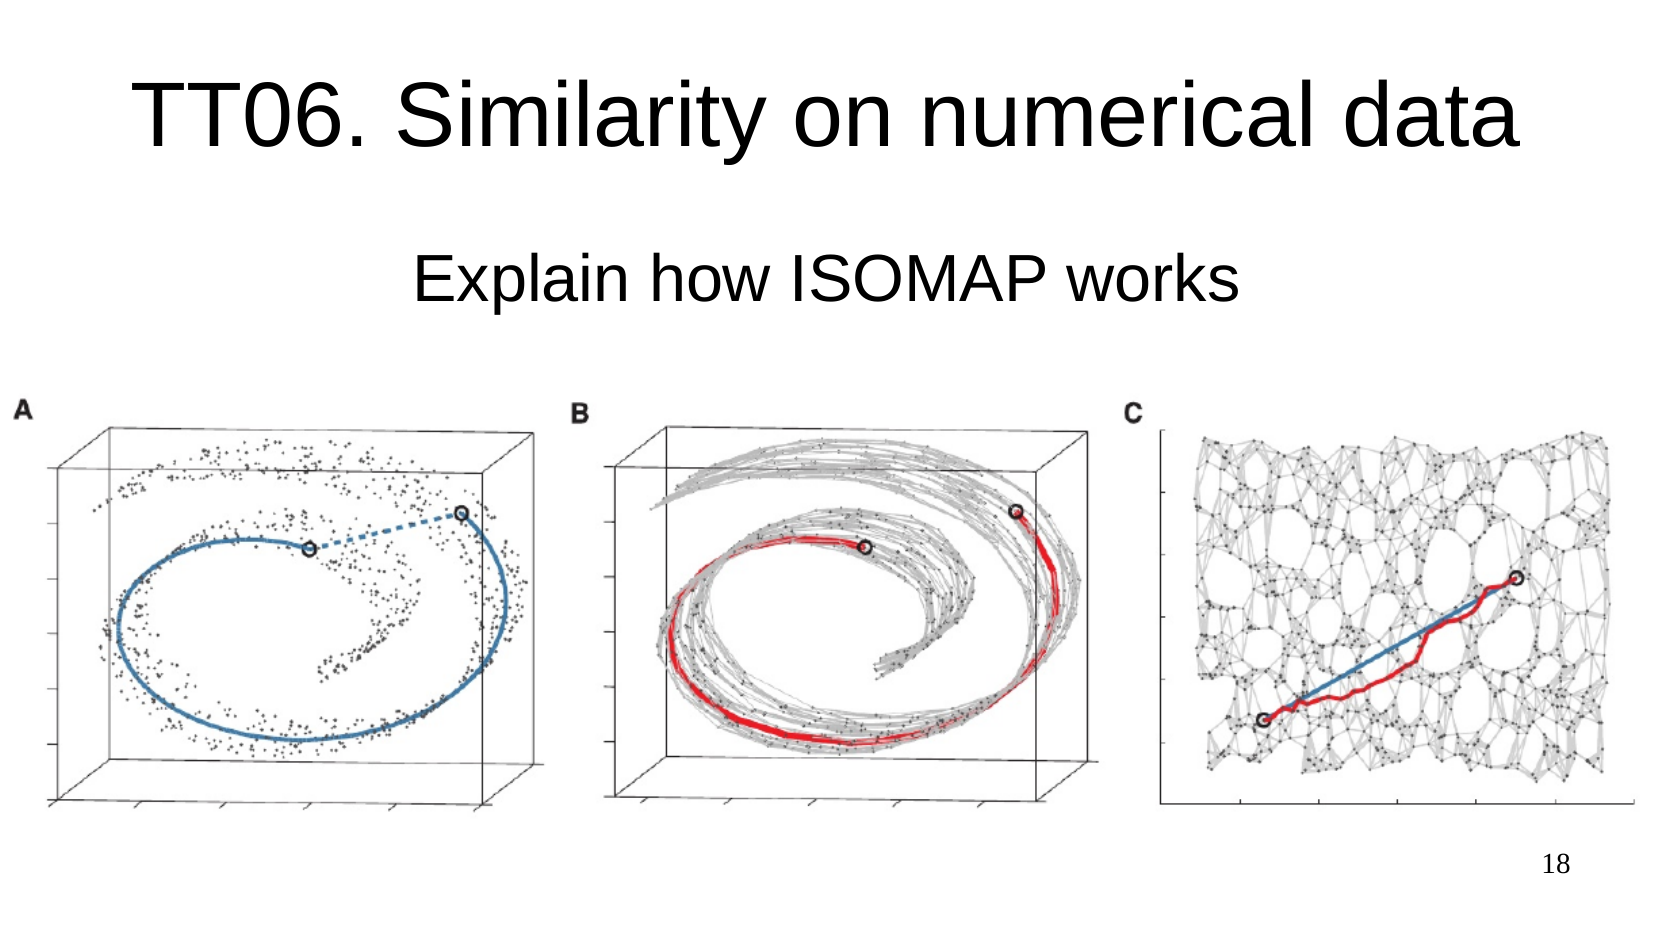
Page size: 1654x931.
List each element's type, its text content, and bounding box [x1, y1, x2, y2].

picture [0, 355, 1654, 841]
subtitle Explain how ISOMAP works [82, 218, 1571, 355]
title TT06. Similarity on numerical data [0, 12, 1654, 218]
